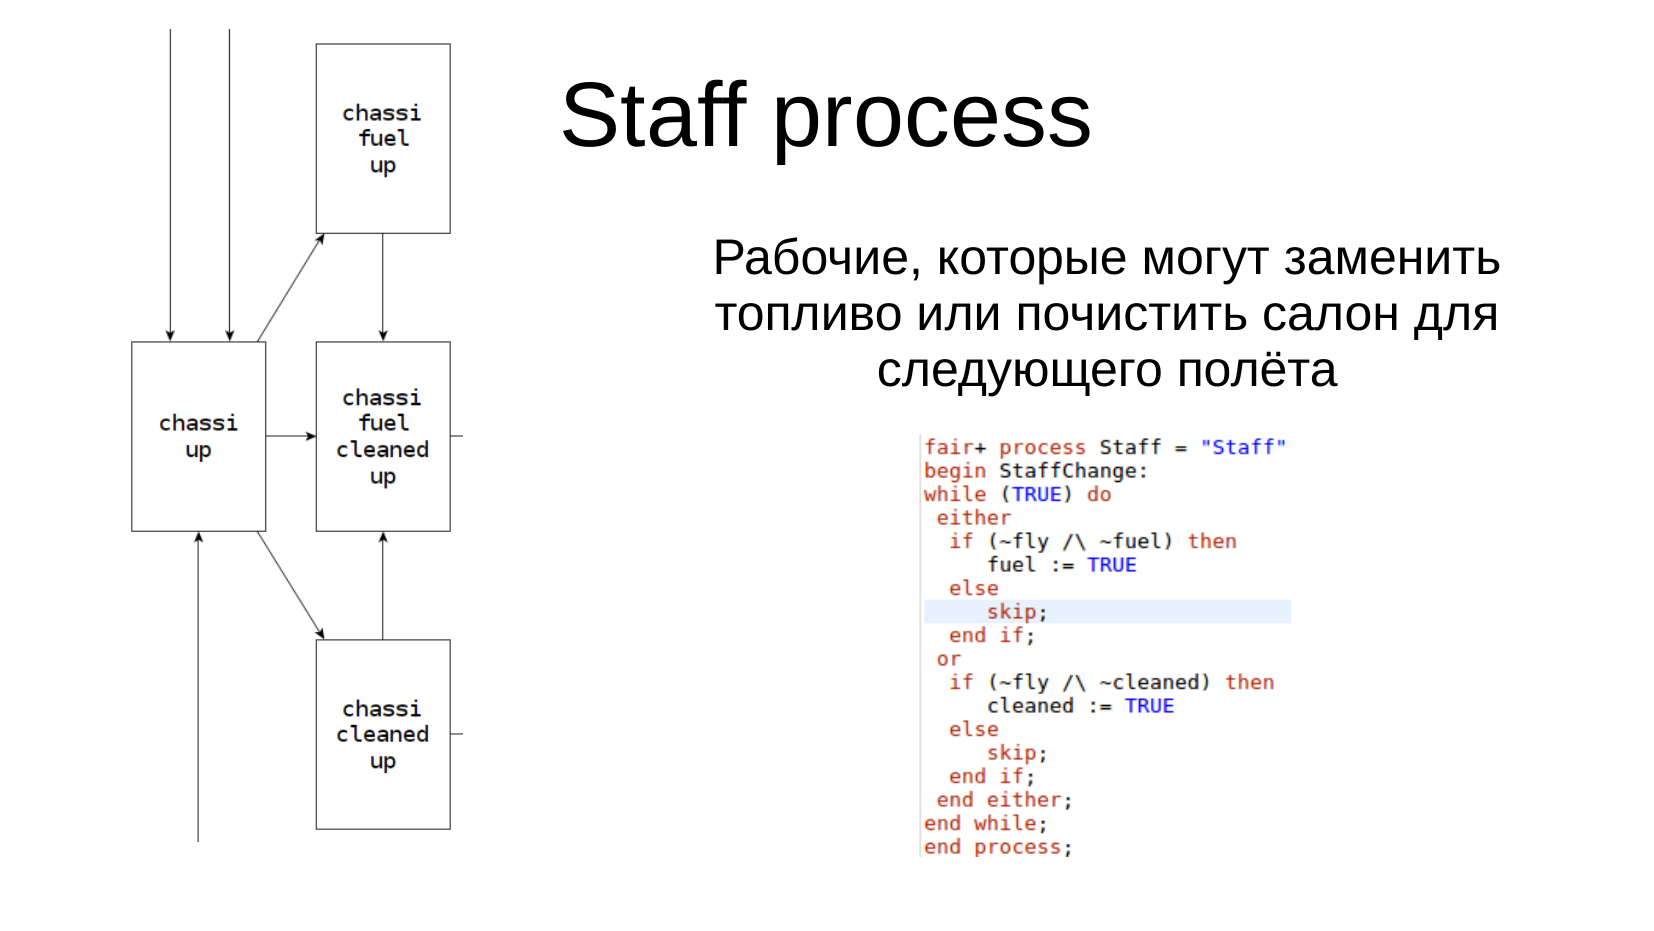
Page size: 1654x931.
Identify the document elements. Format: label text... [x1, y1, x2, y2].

title Staff process [82, 12, 1571, 218]
title Рабочие, которые могут заменить топливо или почистить салон для следующего полёта [649, 182, 1565, 443]
picture [118, 29, 463, 842]
picture [915, 434, 1291, 857]
